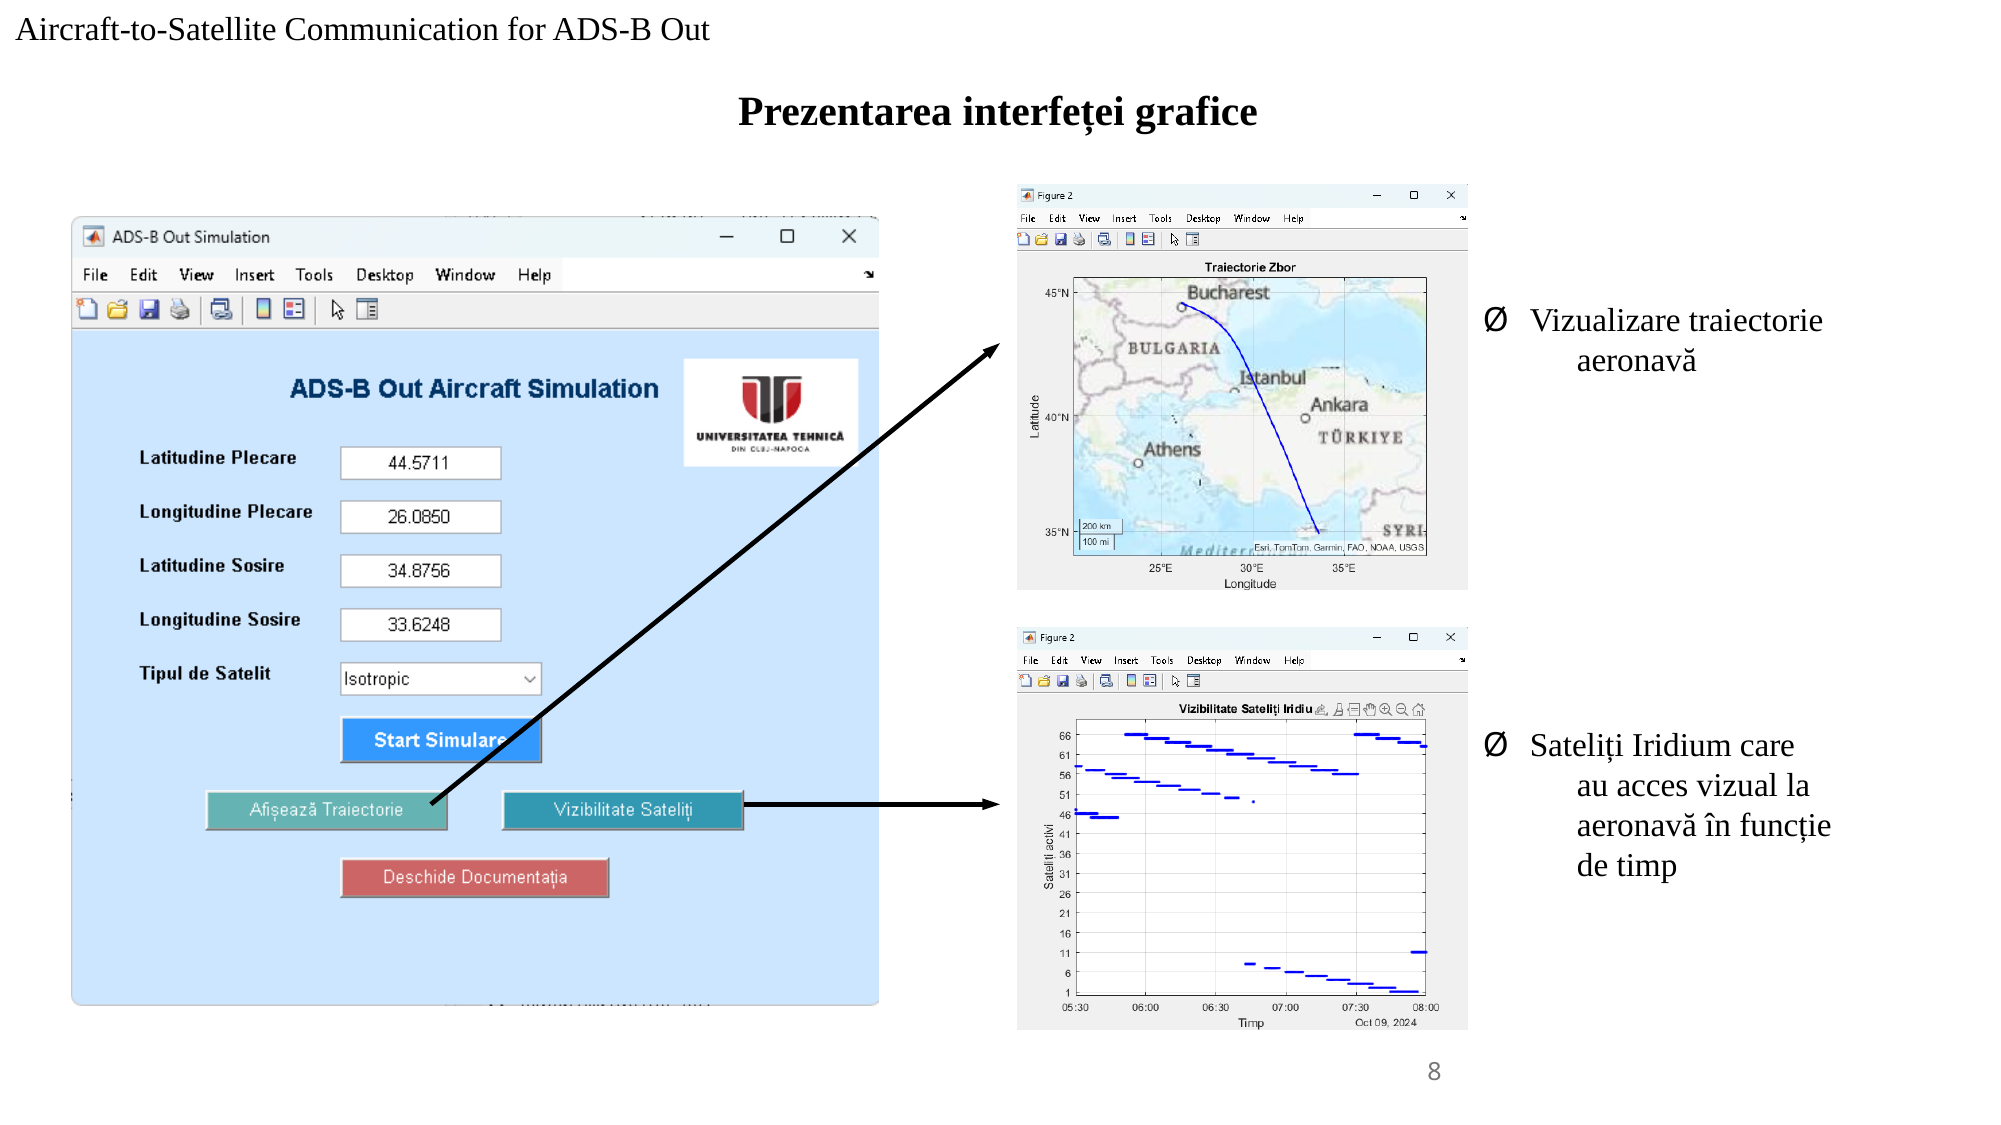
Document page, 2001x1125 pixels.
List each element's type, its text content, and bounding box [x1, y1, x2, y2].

text_box Sateliți Iridium care au acces vizual la aeronavă în funcție de timp [1467, 715, 1850, 893]
text_box [1412, 1042, 1863, 1103]
text_box Aircraft-to-Satellite Communication for ADS-B Out [0, 0, 1148, 56]
text_box Vizualizare traiectorie aeronavă [1467, 290, 1863, 387]
picture [1017, 627, 1468, 1030]
picture [71, 216, 879, 1006]
text_box Prezentarea interfeței grafice [723, 76, 1277, 143]
picture [1017, 184, 1468, 590]
